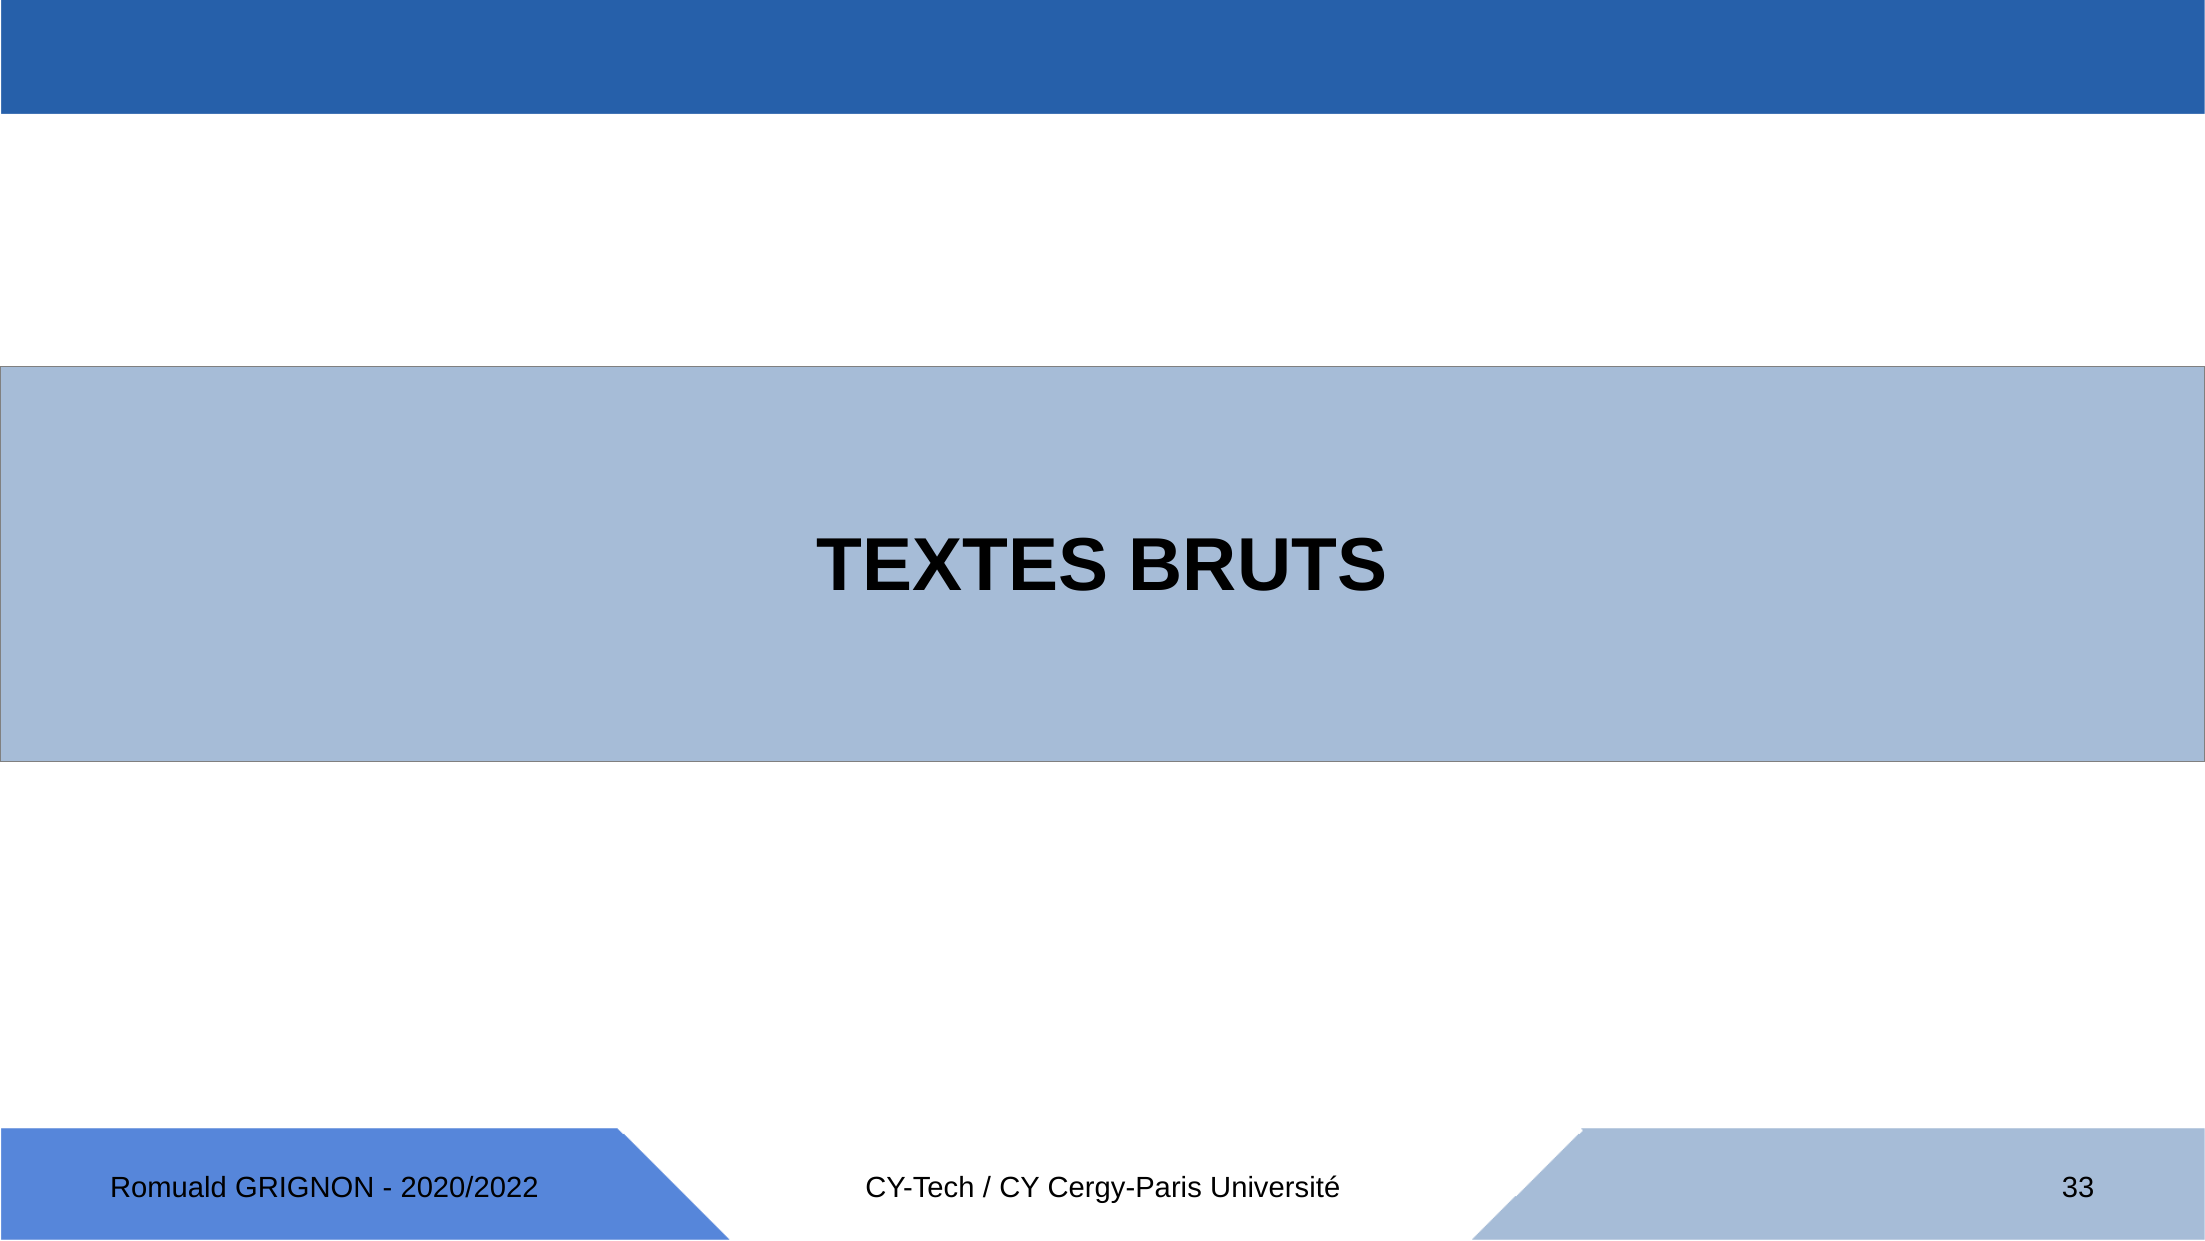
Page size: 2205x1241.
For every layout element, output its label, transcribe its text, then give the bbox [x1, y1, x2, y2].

picture [0, 762, 2205, 1241]
text_box TEXTES BRUTS [0, 366, 2205, 762]
picture [0, 0, 2205, 366]
